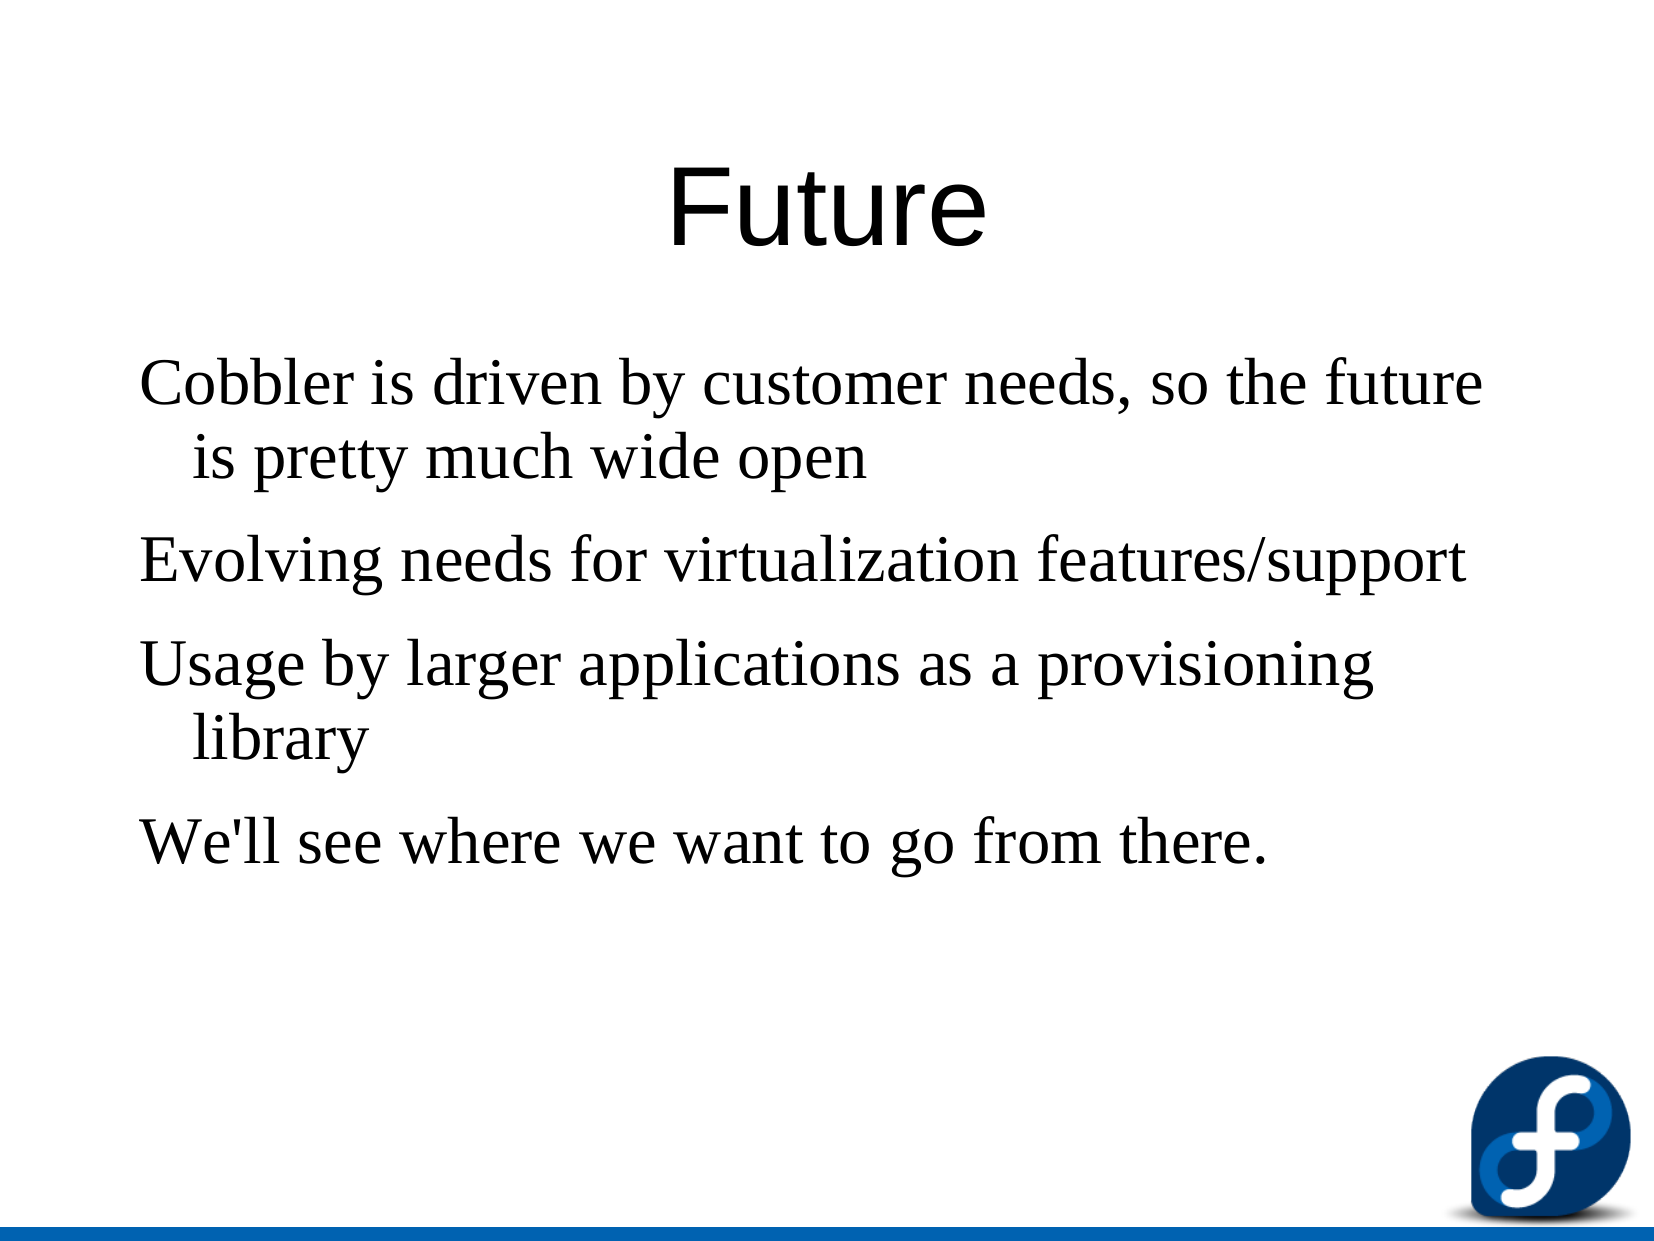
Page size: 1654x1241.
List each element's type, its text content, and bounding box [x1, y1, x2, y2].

picture [1438, 1055, 1645, 1229]
title Future [121, 102, 1534, 310]
list Cobbler is driven by customer needs, so the future is pretty much wide open Evolving needs for virtualization features/support Usage by larger applications as a provisioning library We'll see where we want to go from there. [121, 344, 1534, 1127]
